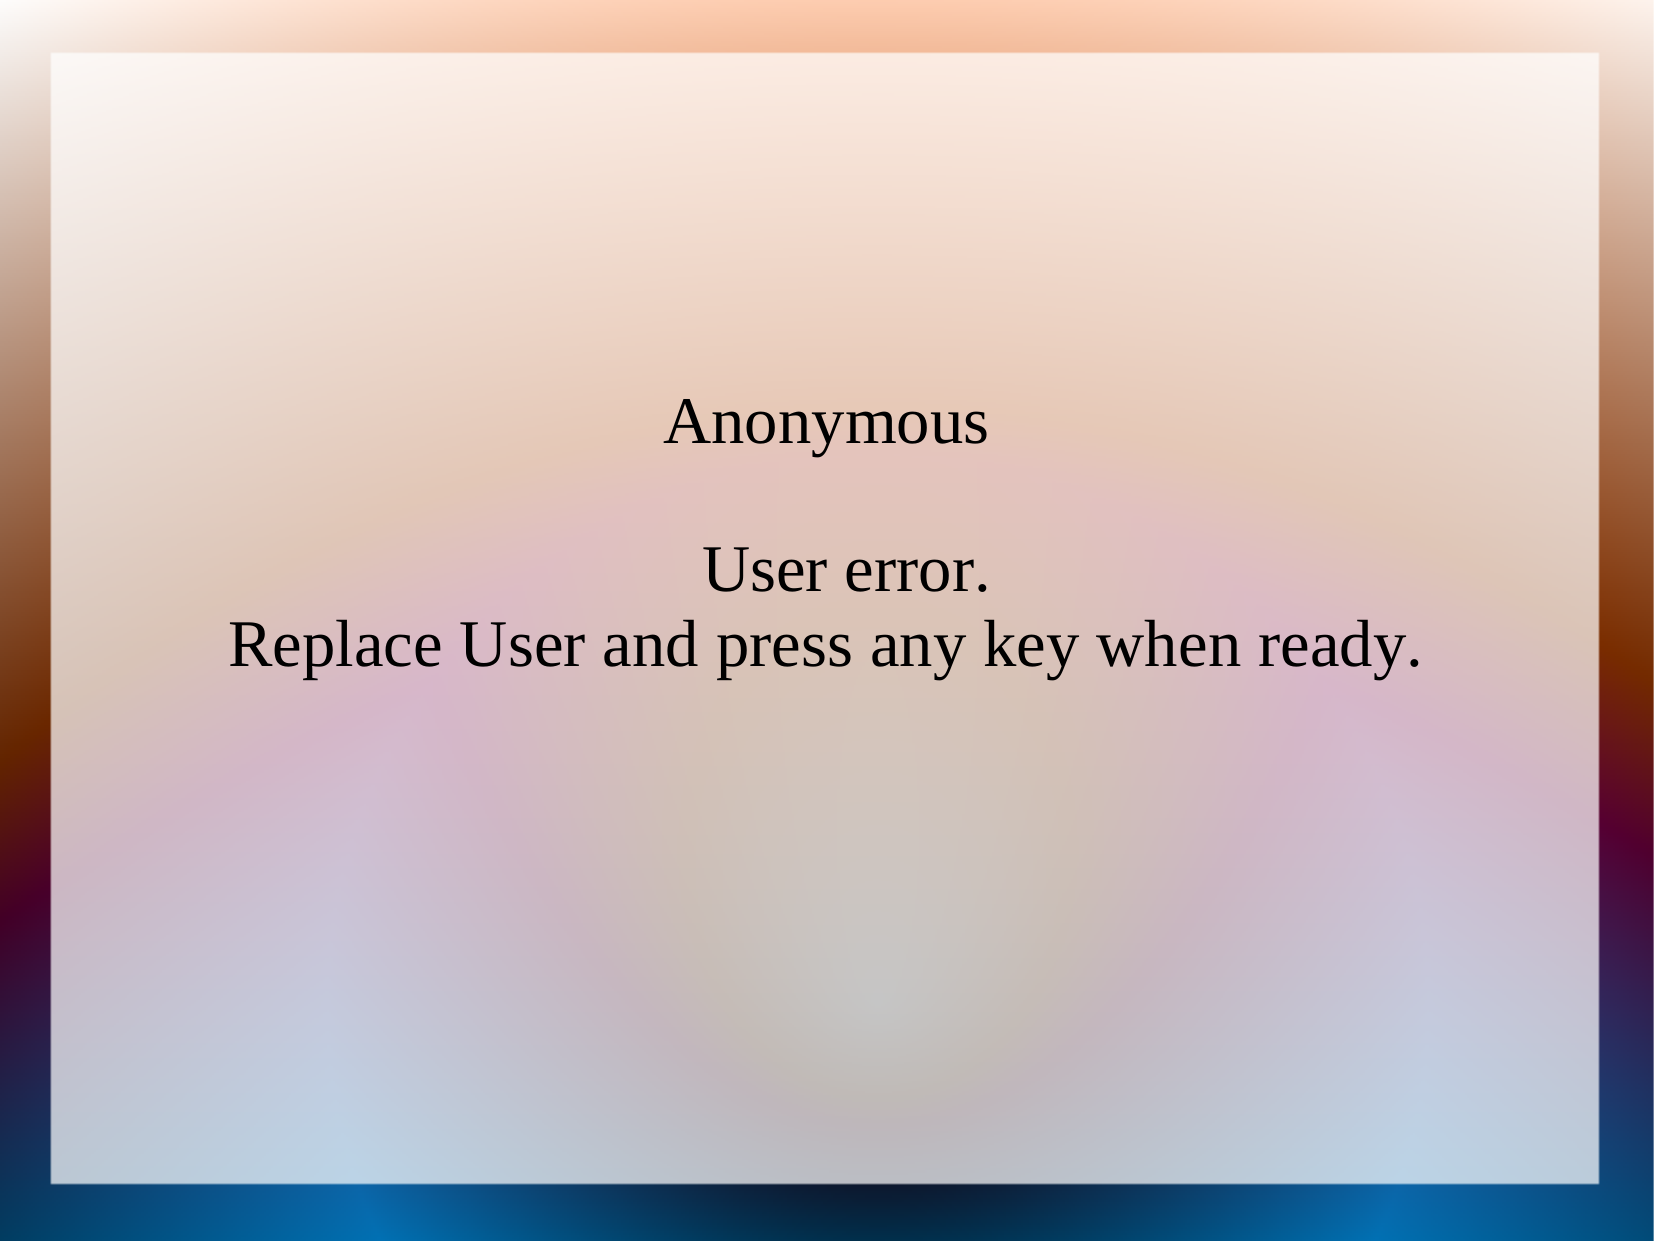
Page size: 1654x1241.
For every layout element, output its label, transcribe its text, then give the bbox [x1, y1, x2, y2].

subtitle Anonymous User error. Replace User and press any key when ready. [82, 55, 1571, 1010]
picture [0, 0, 1654, 1241]
